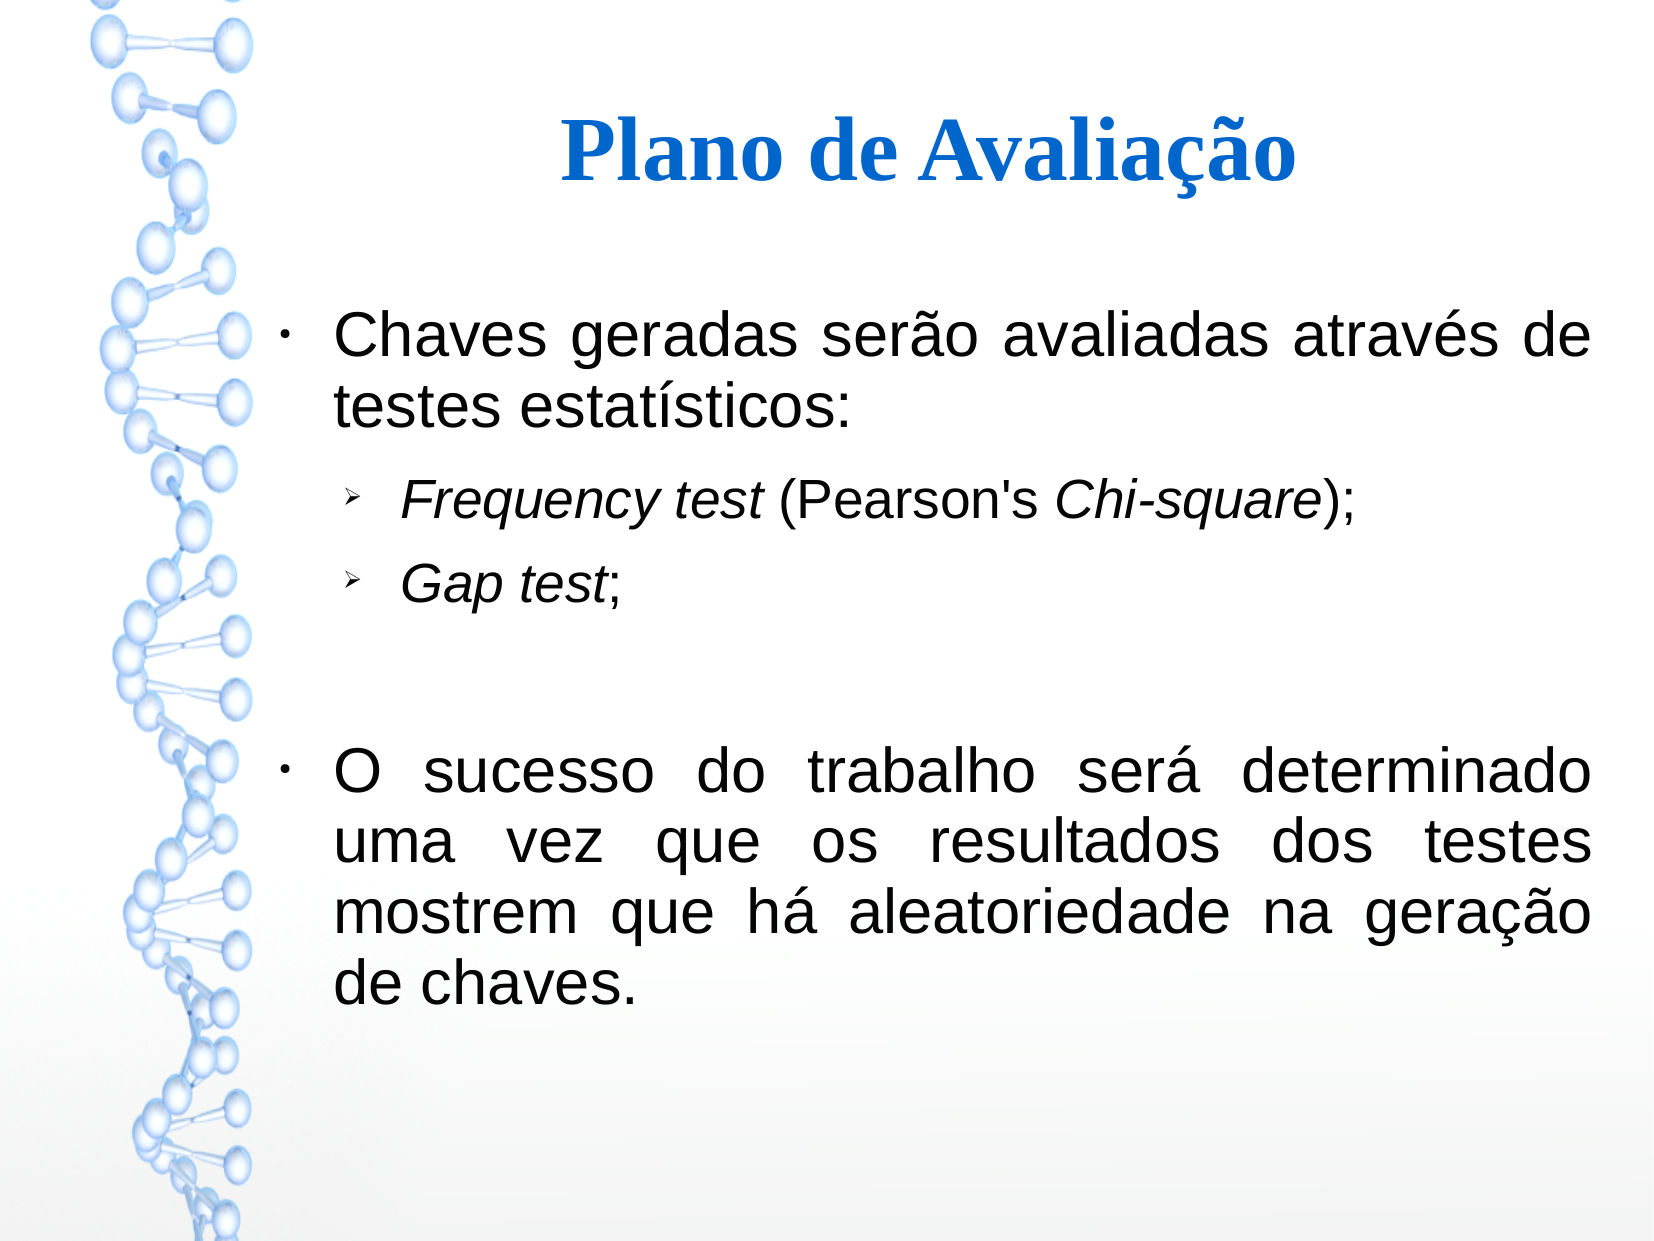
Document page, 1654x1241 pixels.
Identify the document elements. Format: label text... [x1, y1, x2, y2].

list Chaves geradas serão avaliadas através de testes estatísticos: Frequency test (Pearson's Chi-square); Gap test; O sucesso do trabalho será determinado uma vez que os resultados dos testes mostrem que há aleatoriedade na geração de chaves. [265, 299, 1595, 1019]
picture [0, 0, 1654, 1241]
title Plano de Avaliação [265, 47, 1595, 252]
